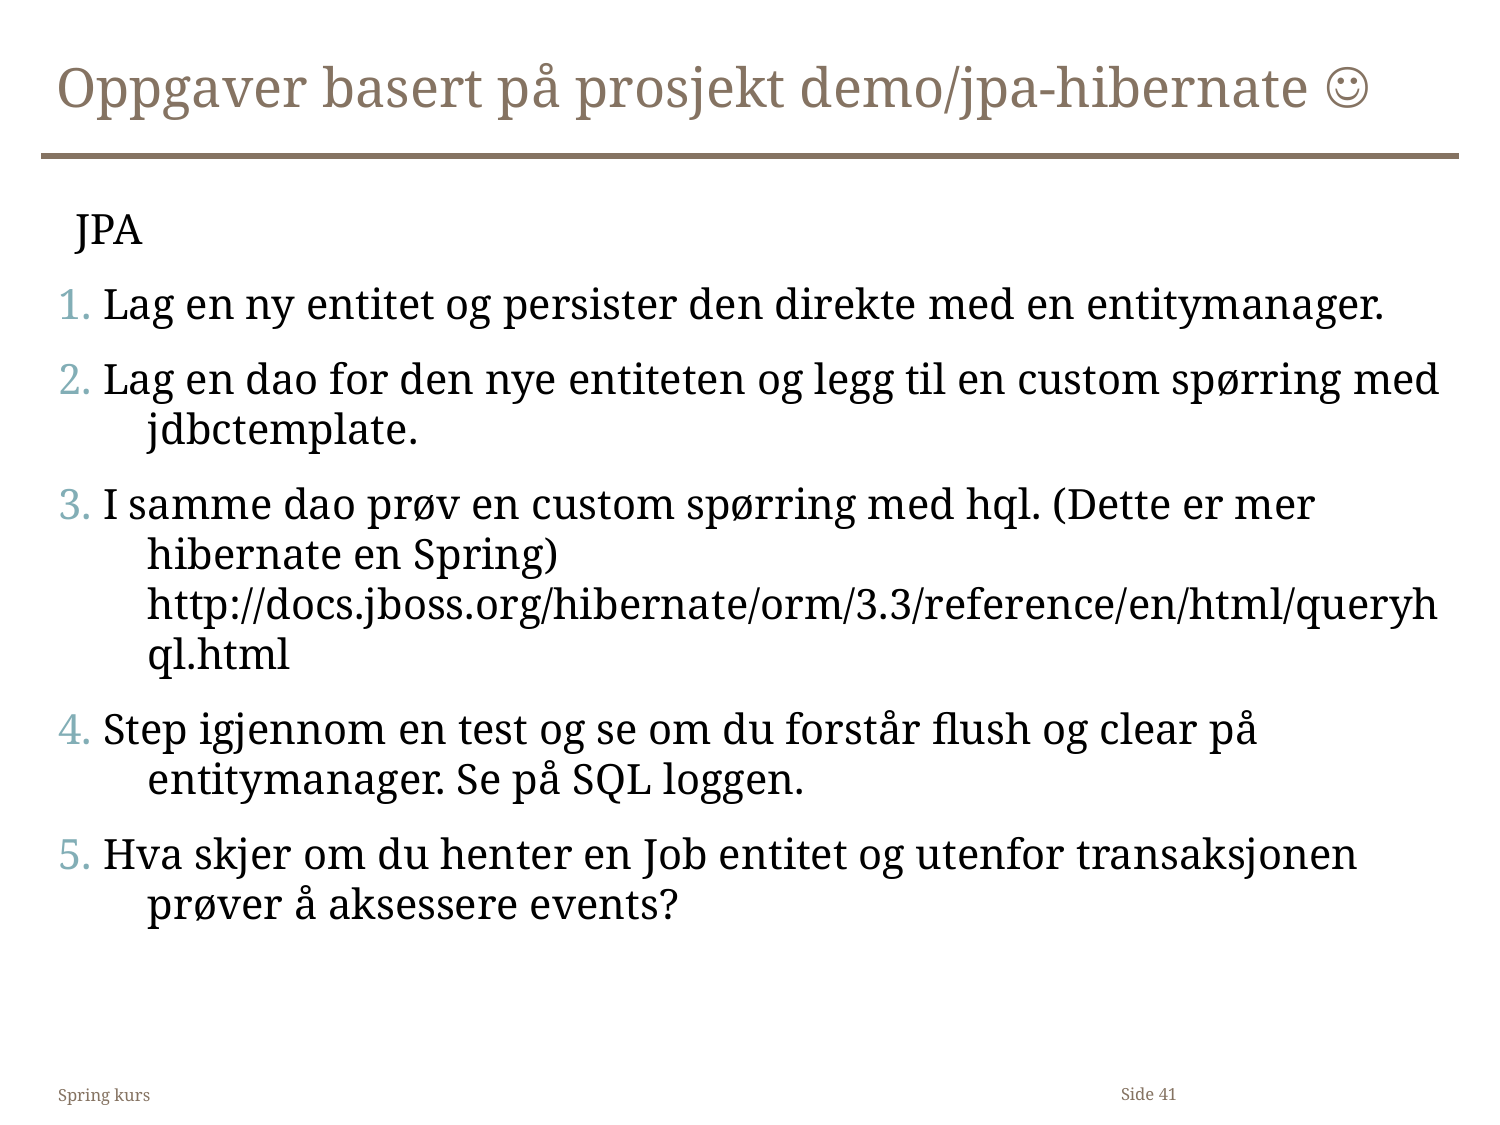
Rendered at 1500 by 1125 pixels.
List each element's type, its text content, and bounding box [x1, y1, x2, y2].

text_box JPA [60, 192, 166, 255]
list Lag en ny entitet og persister den direkte med en entitymanager. Lag en dao for den nye entiteten og legg til en custom spørring med jdbctemplate. I samme dao prøv en custom spørring med hql. (Dette er mer hibernate en Spring) http://docs.jboss.org/hibernate/orm/3.3/reference/en/html/queryhql.html Step igjennom en test og se om du forstår flush og clear på entitymanager. Se på SQL loggen. Hva skjer om du henter en Job entitet og utenfor transaksjonen prøver å aksessere events? [43, 270, 1457, 1067]
text_box Side <number> [1105, 1067, 1457, 1125]
text_box Spring kurs [43, 1067, 751, 1125]
title Oppgaver basert på prosjekt demo/jpa-hibernate  [40, 27, 1459, 146]
